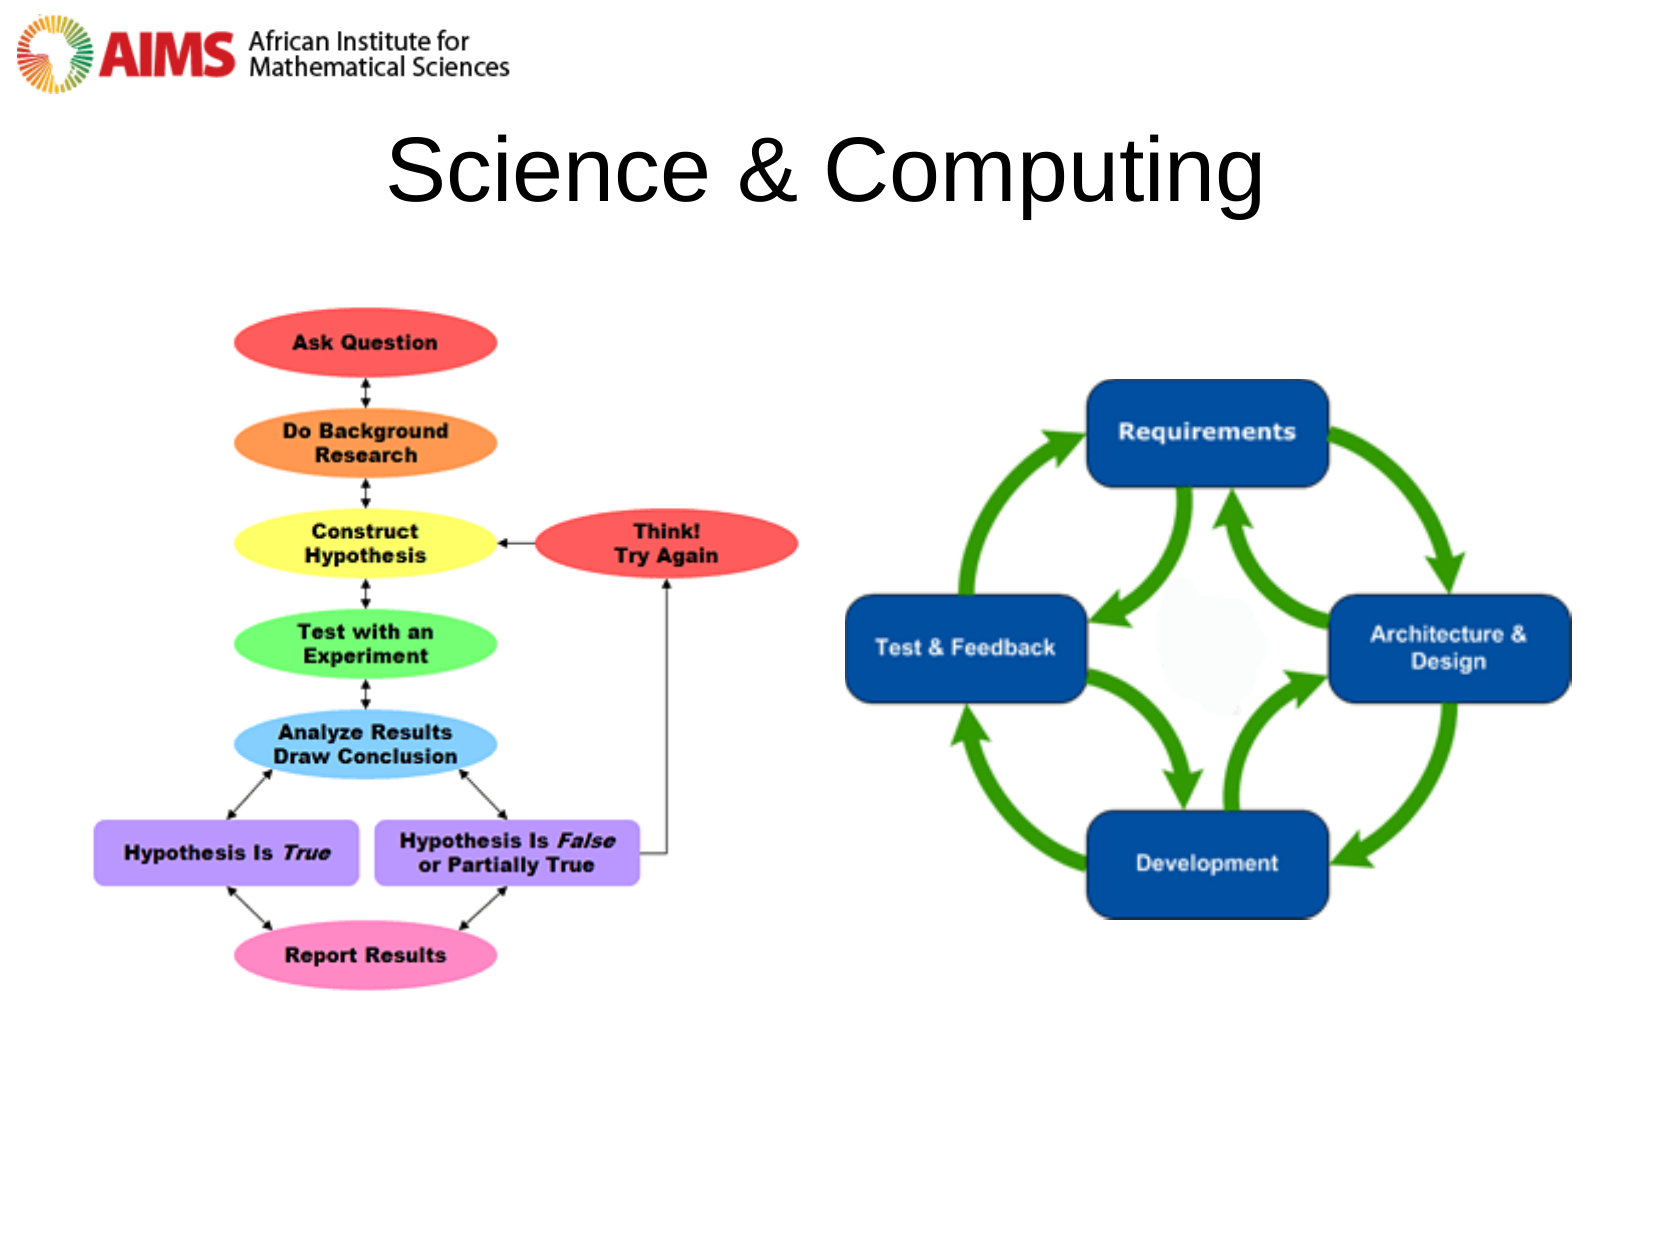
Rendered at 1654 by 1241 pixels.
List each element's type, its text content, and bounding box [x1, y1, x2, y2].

picture [82, 300, 809, 999]
title Science & Computing [82, 67, 1571, 275]
picture [845, 379, 1572, 920]
picture [17, 14, 511, 94]
